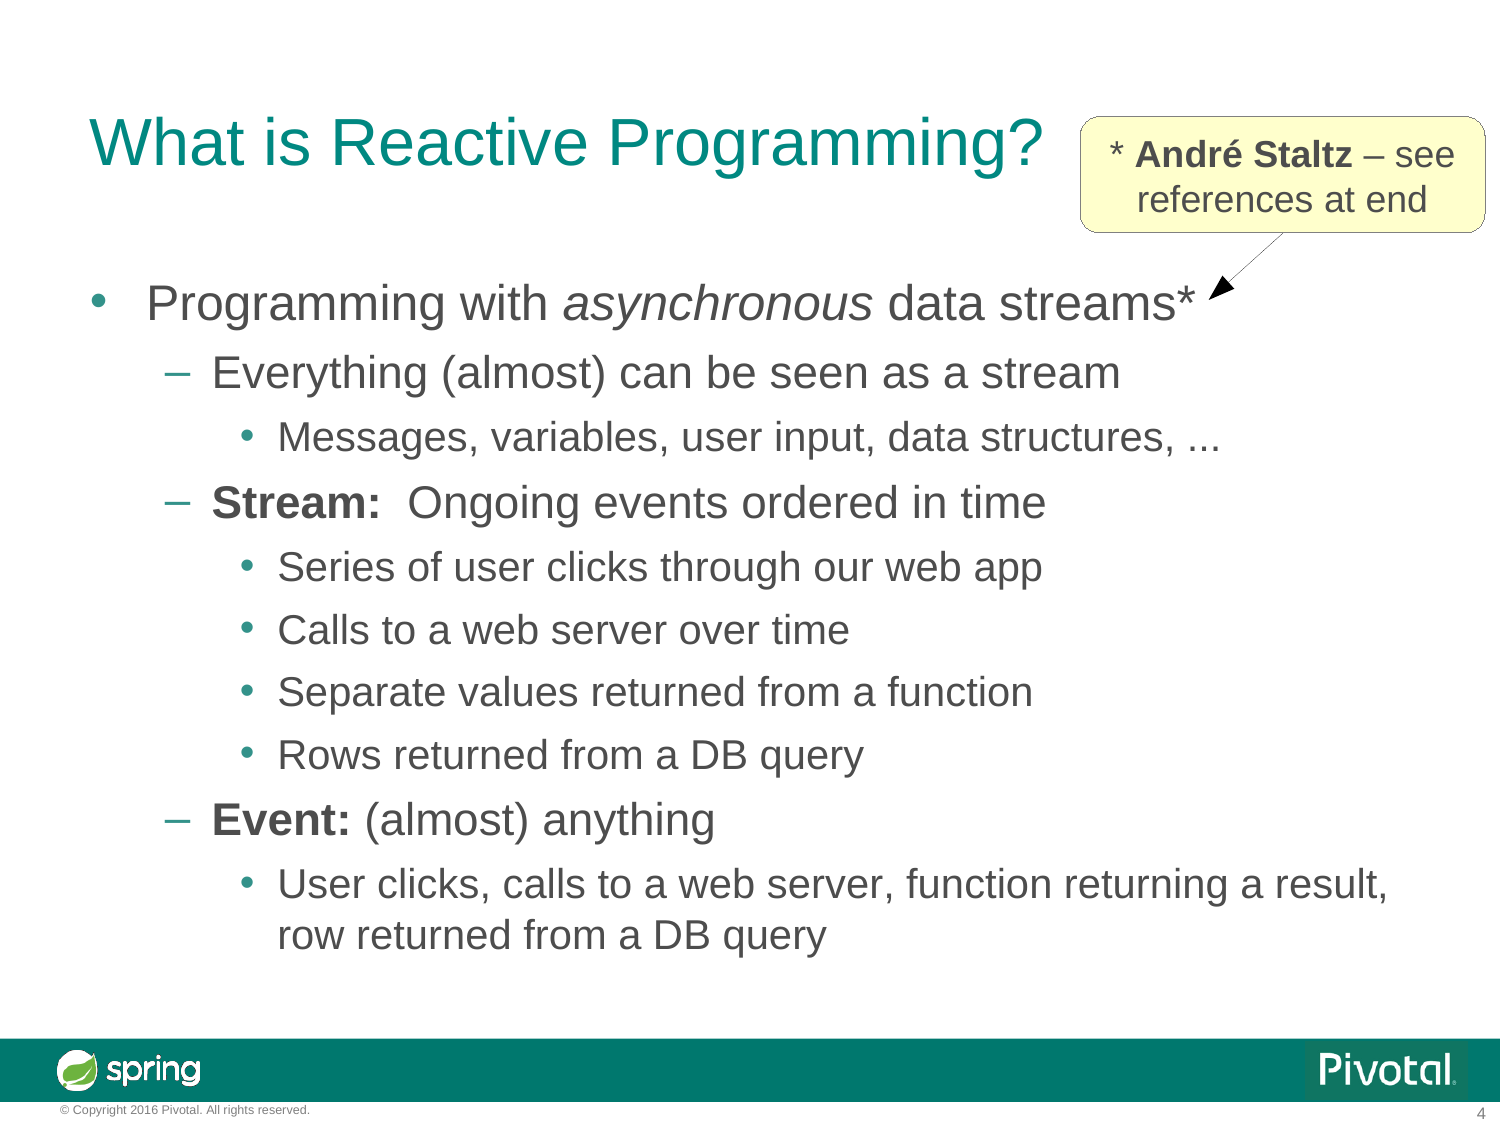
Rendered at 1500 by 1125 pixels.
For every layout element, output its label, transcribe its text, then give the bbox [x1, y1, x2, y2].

picture [32, 1039, 210, 1101]
picture [1305, 1041, 1468, 1100]
text_box * André Staltz – see references at end [1080, 116, 1486, 233]
title What is Reactive Programming? [75, 45, 1426, 233]
list Programming with asynchronous data streams* Everything (almost) can be seen as a stream Messages, variables, user input, data structures, ... Stream: Ongoing events ordered in time Series of user clicks through our web app Calls to a web server over time Separate values returned from a function Rows returned from a DB query Event: (almost) anything User clicks, calls to a web server, function returning a result, row returned from a DB query [75, 262, 1426, 1005]
